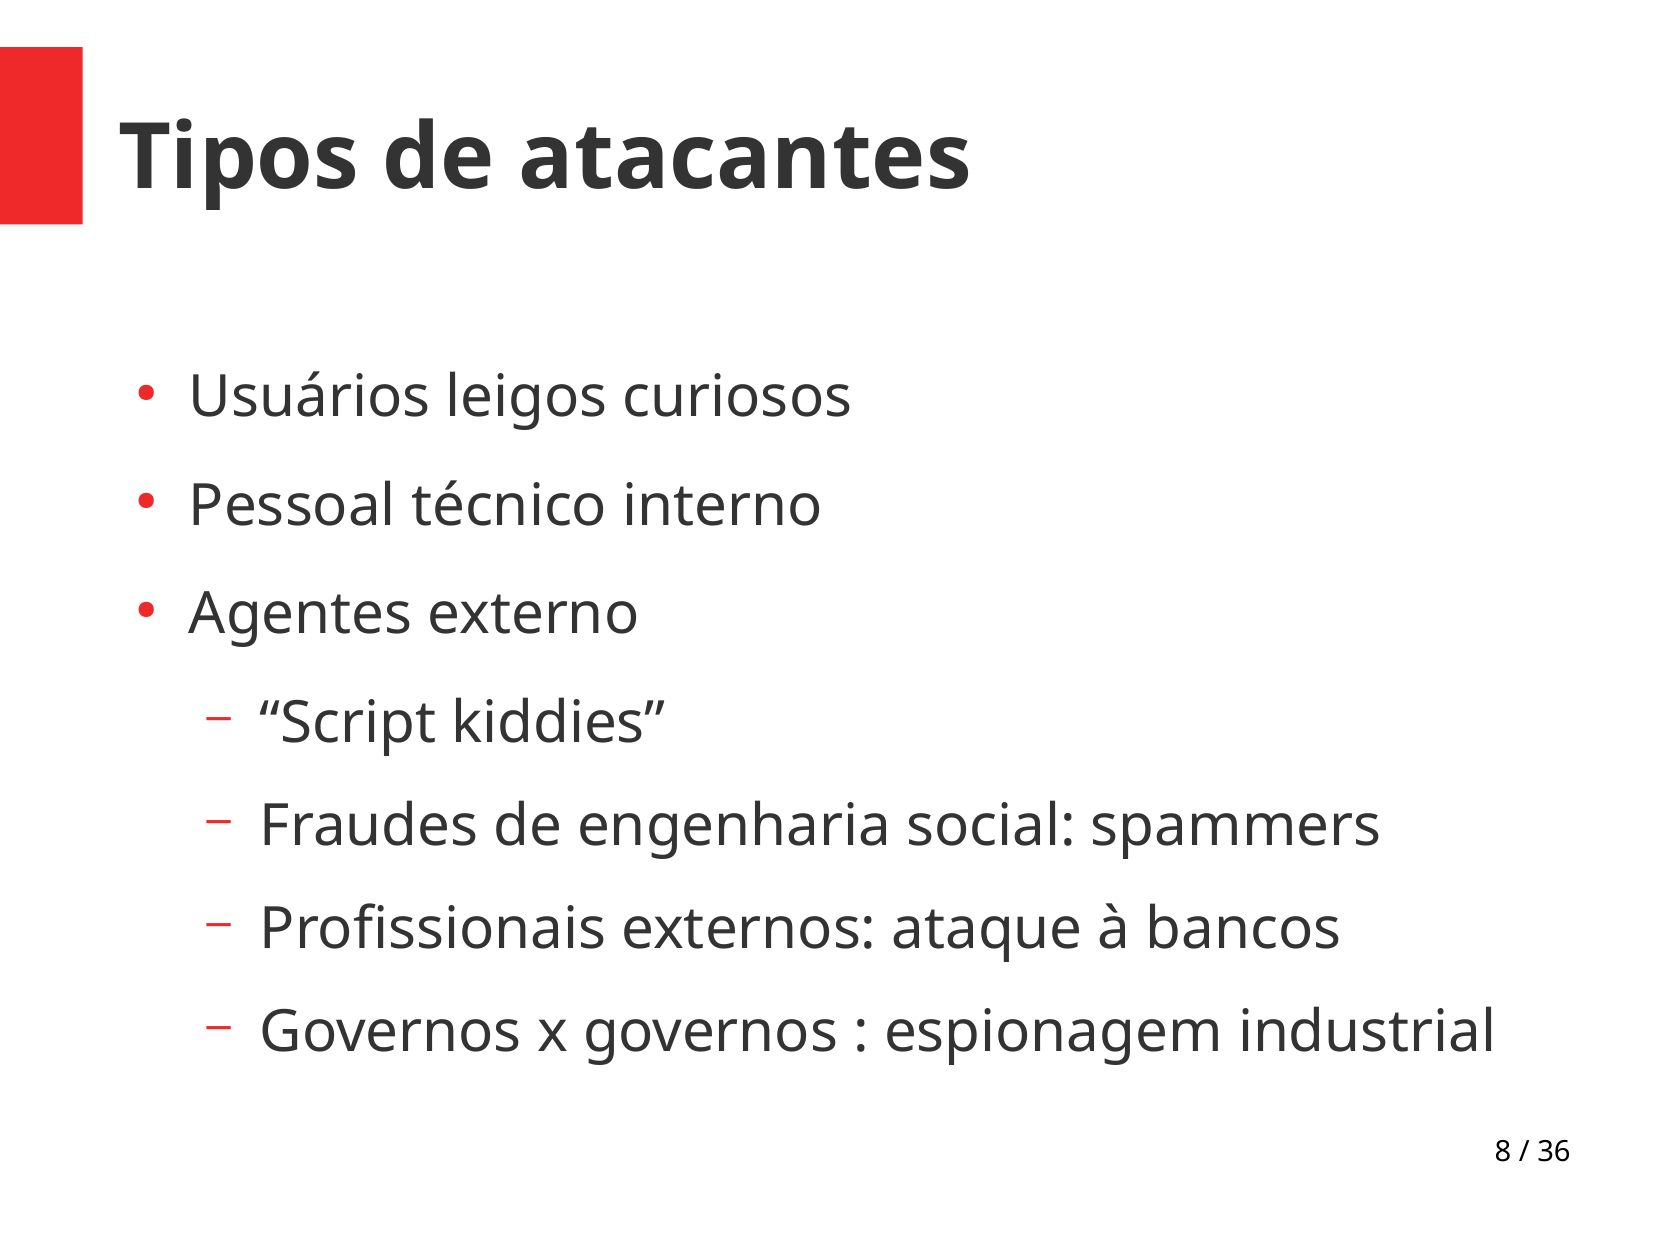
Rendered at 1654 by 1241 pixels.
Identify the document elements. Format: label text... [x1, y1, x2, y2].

list Usuários leigos curiosos Pessoal técnico interno Agentes externo “Script kiddies” Fraudes de engenharia social: spammers Profissionais externos: ataque à bancos Governos x governos : espionagem industrial [118, 354, 1536, 1074]
title Tipos de atacantes [118, 49, 1571, 257]
